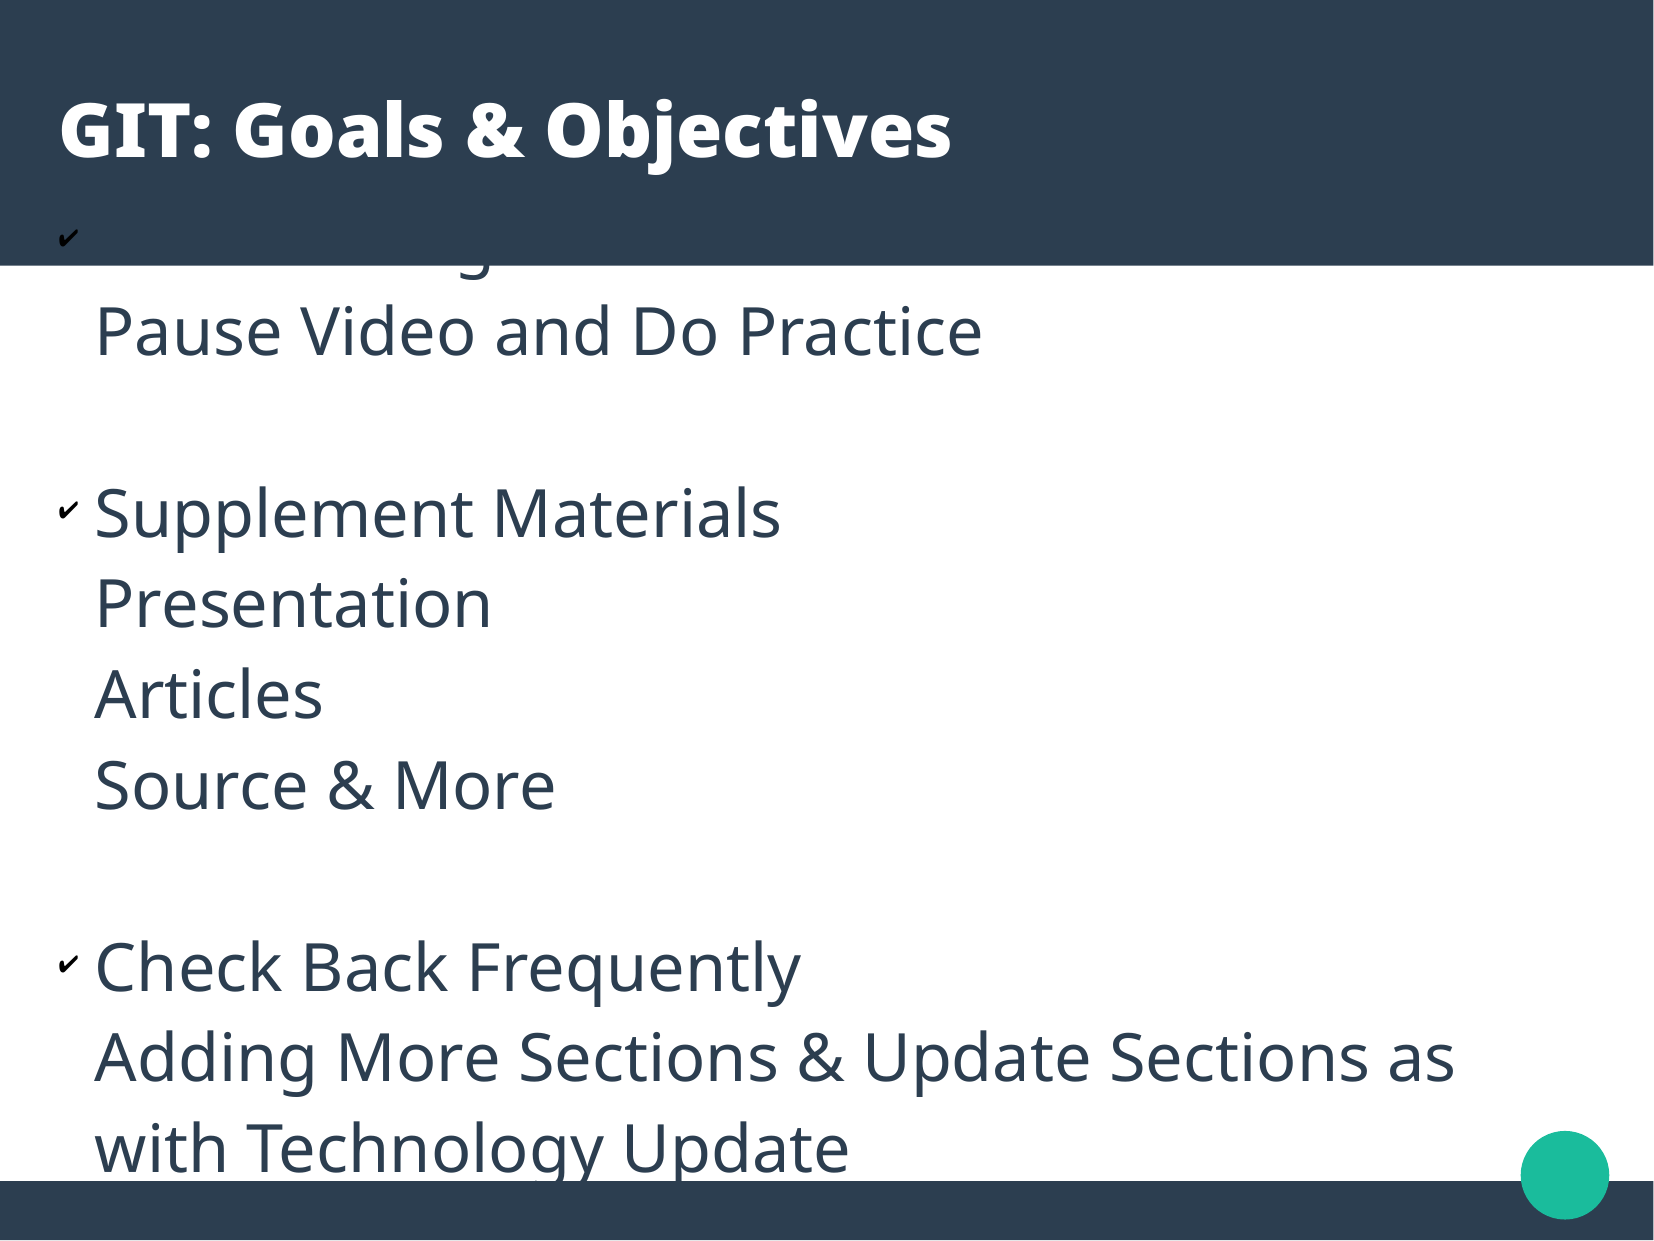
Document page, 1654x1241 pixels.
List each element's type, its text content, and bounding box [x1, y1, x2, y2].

title GIT: Goals & Objectives [59, 40, 1595, 216]
subtitle Follow Along Pause Video and Do Practice Supplement Materials Presentation Articles Source & More Check Back Frequently Adding More Sections & Update Sections as with Technology Update [59, 271, 1595, 1205]
